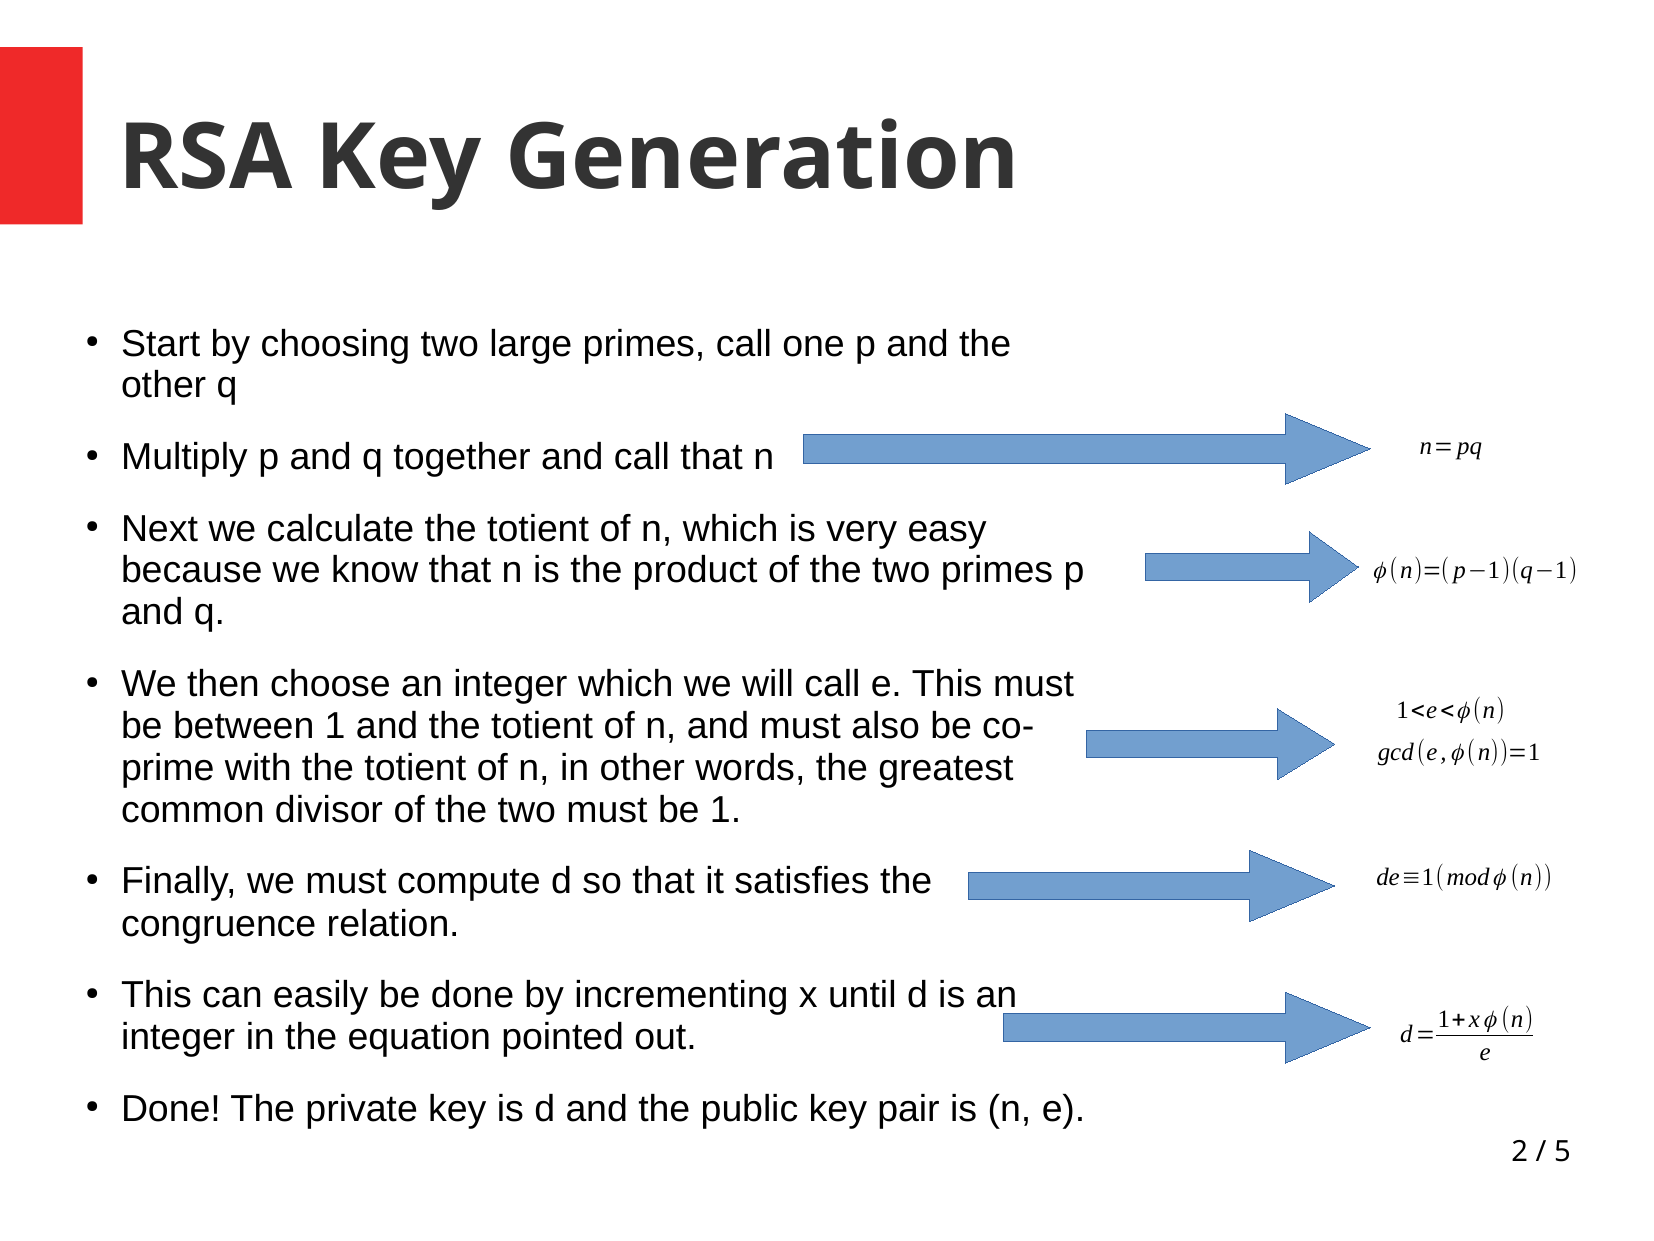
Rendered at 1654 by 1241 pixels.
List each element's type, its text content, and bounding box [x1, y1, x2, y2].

chart [1393, 1003, 1541, 1066]
text_box [1145, 531, 1359, 603]
chart [1390, 695, 1512, 726]
chart [1365, 555, 1583, 586]
text_box [968, 850, 1335, 922]
title RSA Key Generation [118, 49, 1571, 257]
text_box [803, 413, 1371, 485]
chart [1370, 737, 1547, 768]
text_box Start by choosing two large primes, call one p and the other q Multiply p and q together and call that n Next we calculate the totient of n, which is very easy because we know that n is the product of the two primes p and q. We then choose an integer which we will call e. This must be between 1 and the totient of n, and must also be co-prime with the totient of n, in other words, the greatest common divisor of the two must be 1. Finally, we must compute d so that it satisfies the congruence relation. This can easily be done by incrementing x until d is an integer in the equation pointed out. Done! The private key is d and the public key pair is (n, e). [70, 314, 1123, 1137]
chart [1370, 862, 1558, 893]
text_box [1086, 708, 1335, 780]
chart [1413, 432, 1489, 461]
text_box [1003, 992, 1371, 1064]
